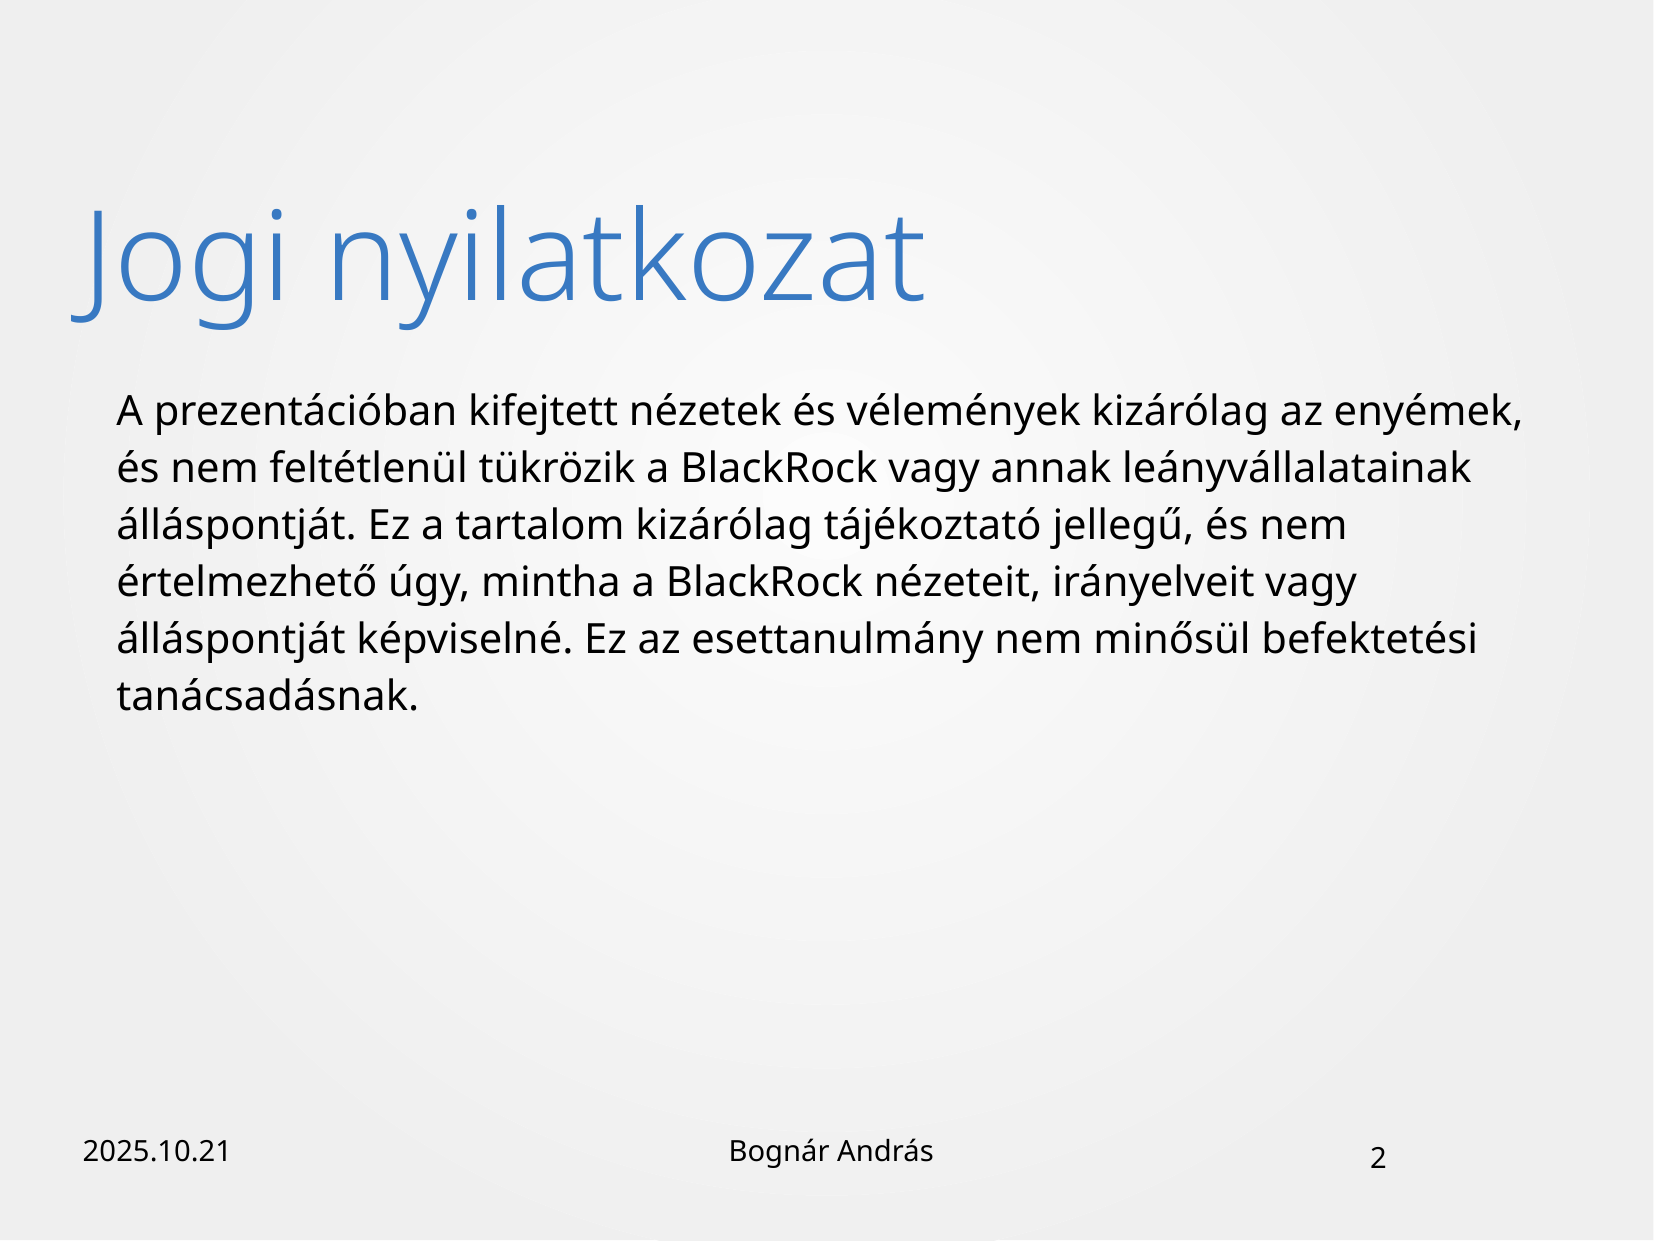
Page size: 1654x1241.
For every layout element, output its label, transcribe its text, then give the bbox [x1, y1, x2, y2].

title Jogi nyilatkozat [82, 80, 1572, 337]
list A prezentációban kifejtett nézetek és vélemények kizárólag az enyémek, és nem feltétlenül tükrözik a BlackRock vagy annak leányvállalatainak álláspontját. Ez a tartalom kizárólag tájékoztató jellegű, és nem értelmezhető úgy, mintha a BlackRock nézeteit, irányelveit vagy álláspontját képviselné. Ez az esettanulmány nem minősül befektetési tanácsadásnak. [82, 380, 1571, 1060]
